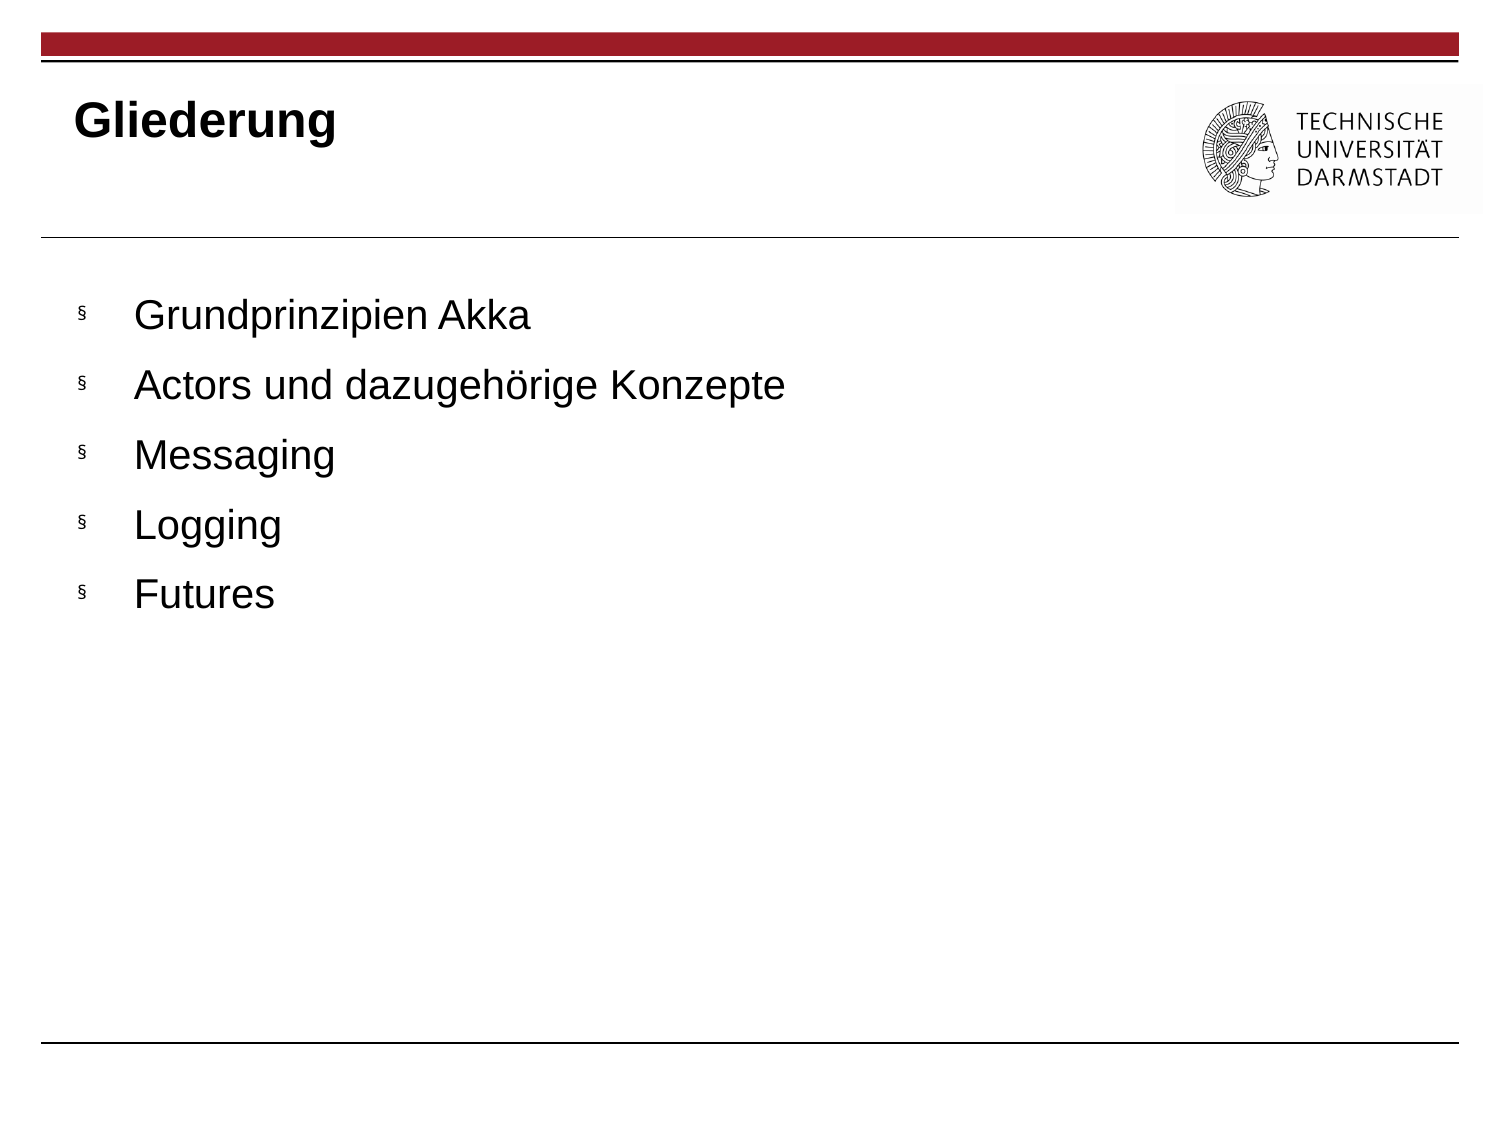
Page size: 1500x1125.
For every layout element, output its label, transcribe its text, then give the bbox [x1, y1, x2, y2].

title Gliederung [58, 80, 1149, 218]
list Grundprinzipien Akka Actors und dazugehörige Konzepte Messaging Logging Futures [62, 265, 1471, 1001]
picture [1175, 84, 1483, 214]
